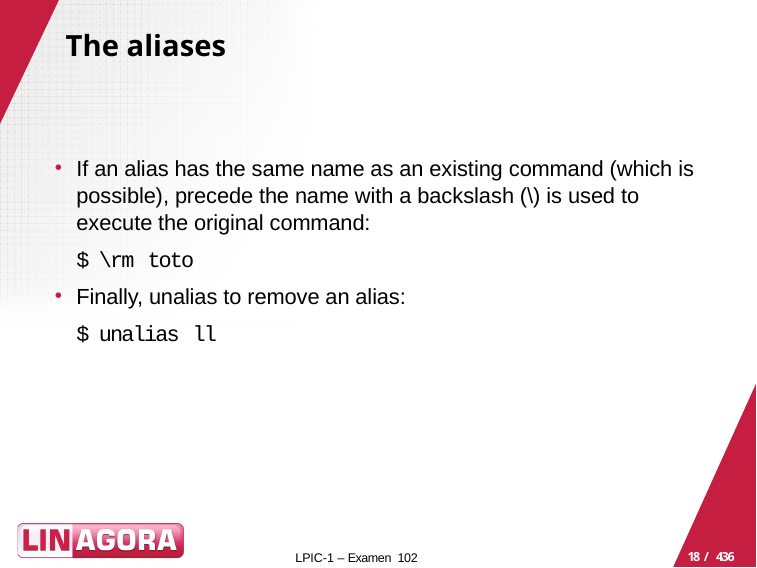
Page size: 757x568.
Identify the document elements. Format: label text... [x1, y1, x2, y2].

text_box [17, 519, 184, 562]
footer LPIC-1 – Examen 102 [293, 549, 420, 568]
title The aliases [63, 26, 692, 62]
text_box If an alias has the same name as an existing command (which is possible), precede the name with a backslash (\) is used to execute the original command: $ \rm toto Finally, unalias to remove an alias: $ unalias ll [52, 154, 711, 347]
picture [0, 0, 352, 352]
slide_number <numéro> / 436 [683, 549, 747, 568]
